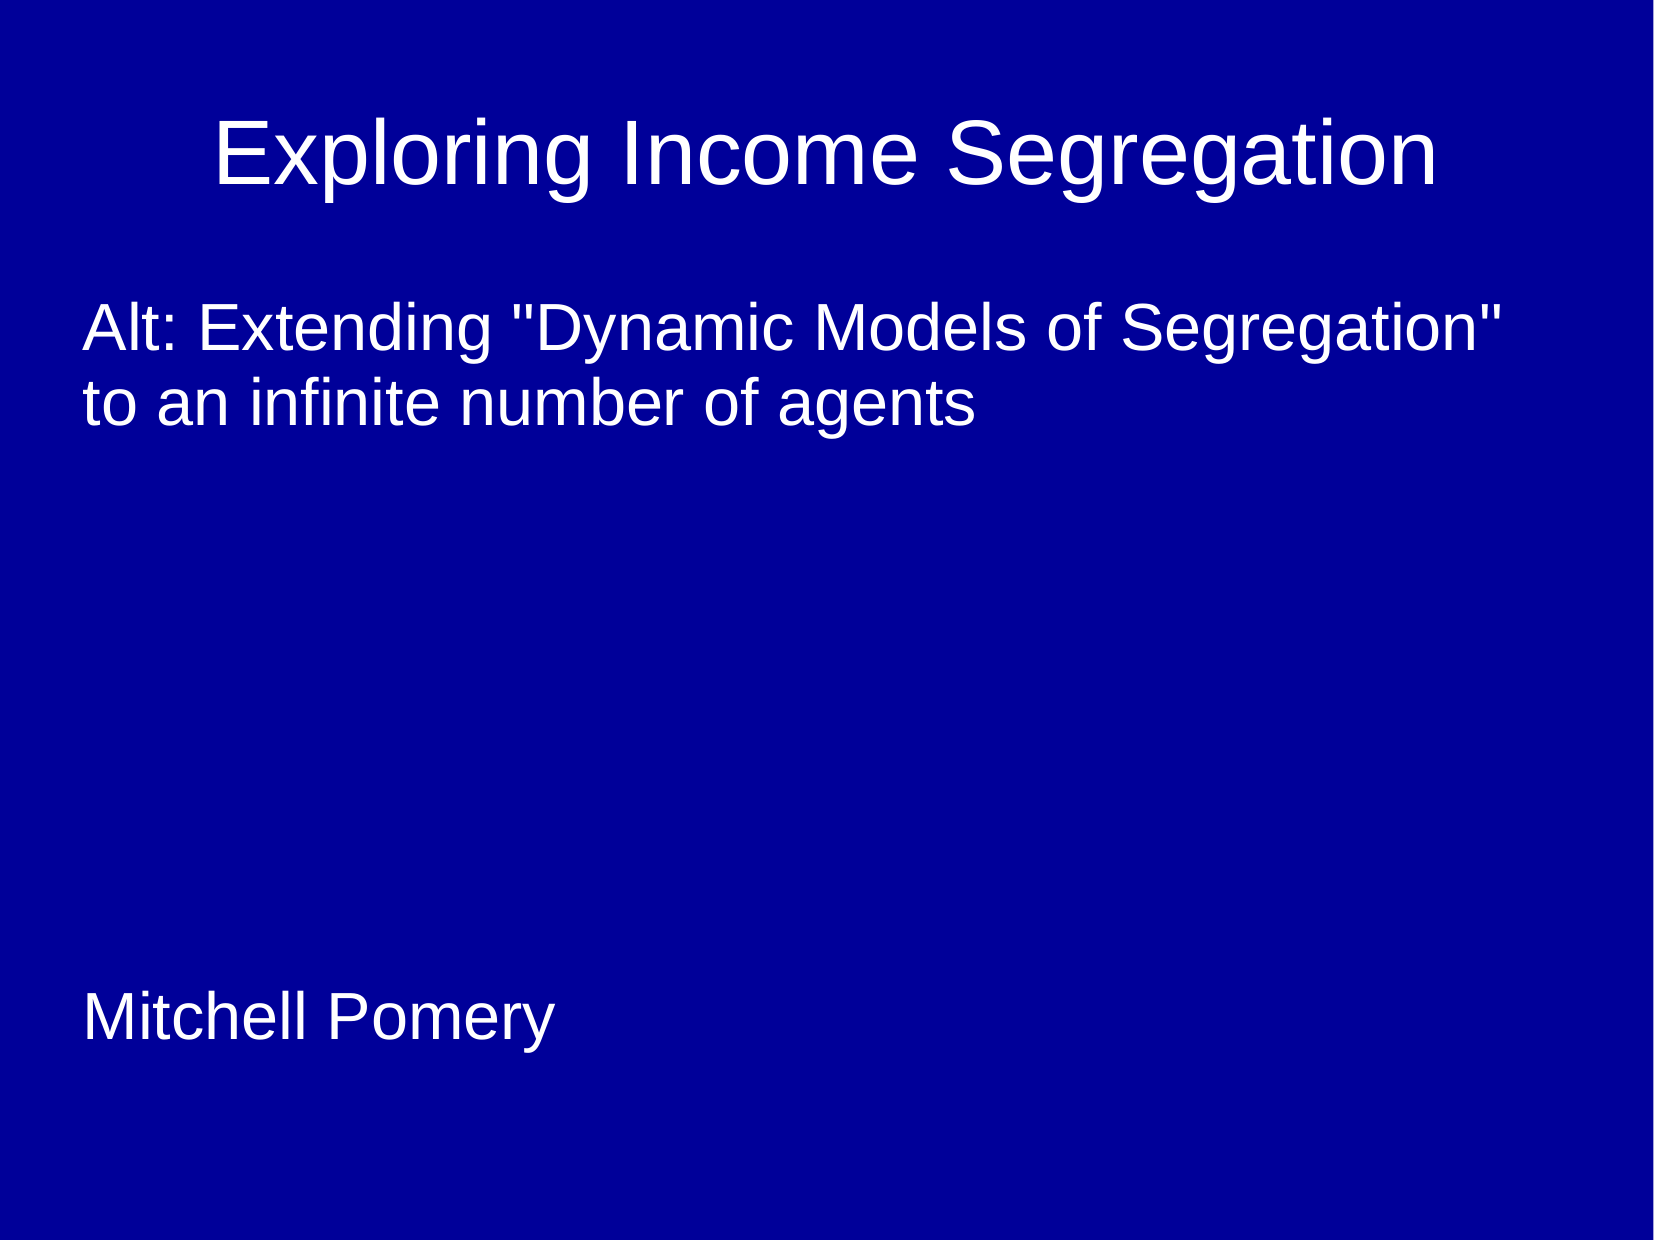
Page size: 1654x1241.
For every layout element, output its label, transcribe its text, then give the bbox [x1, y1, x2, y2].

list Mitchell Pomery [82, 665, 1571, 1054]
list Alt: Extending "Dynamic Models of Segregation" to an infinite number of agents [82, 290, 1571, 634]
title Exploring Income Segregation [82, 49, 1571, 257]
